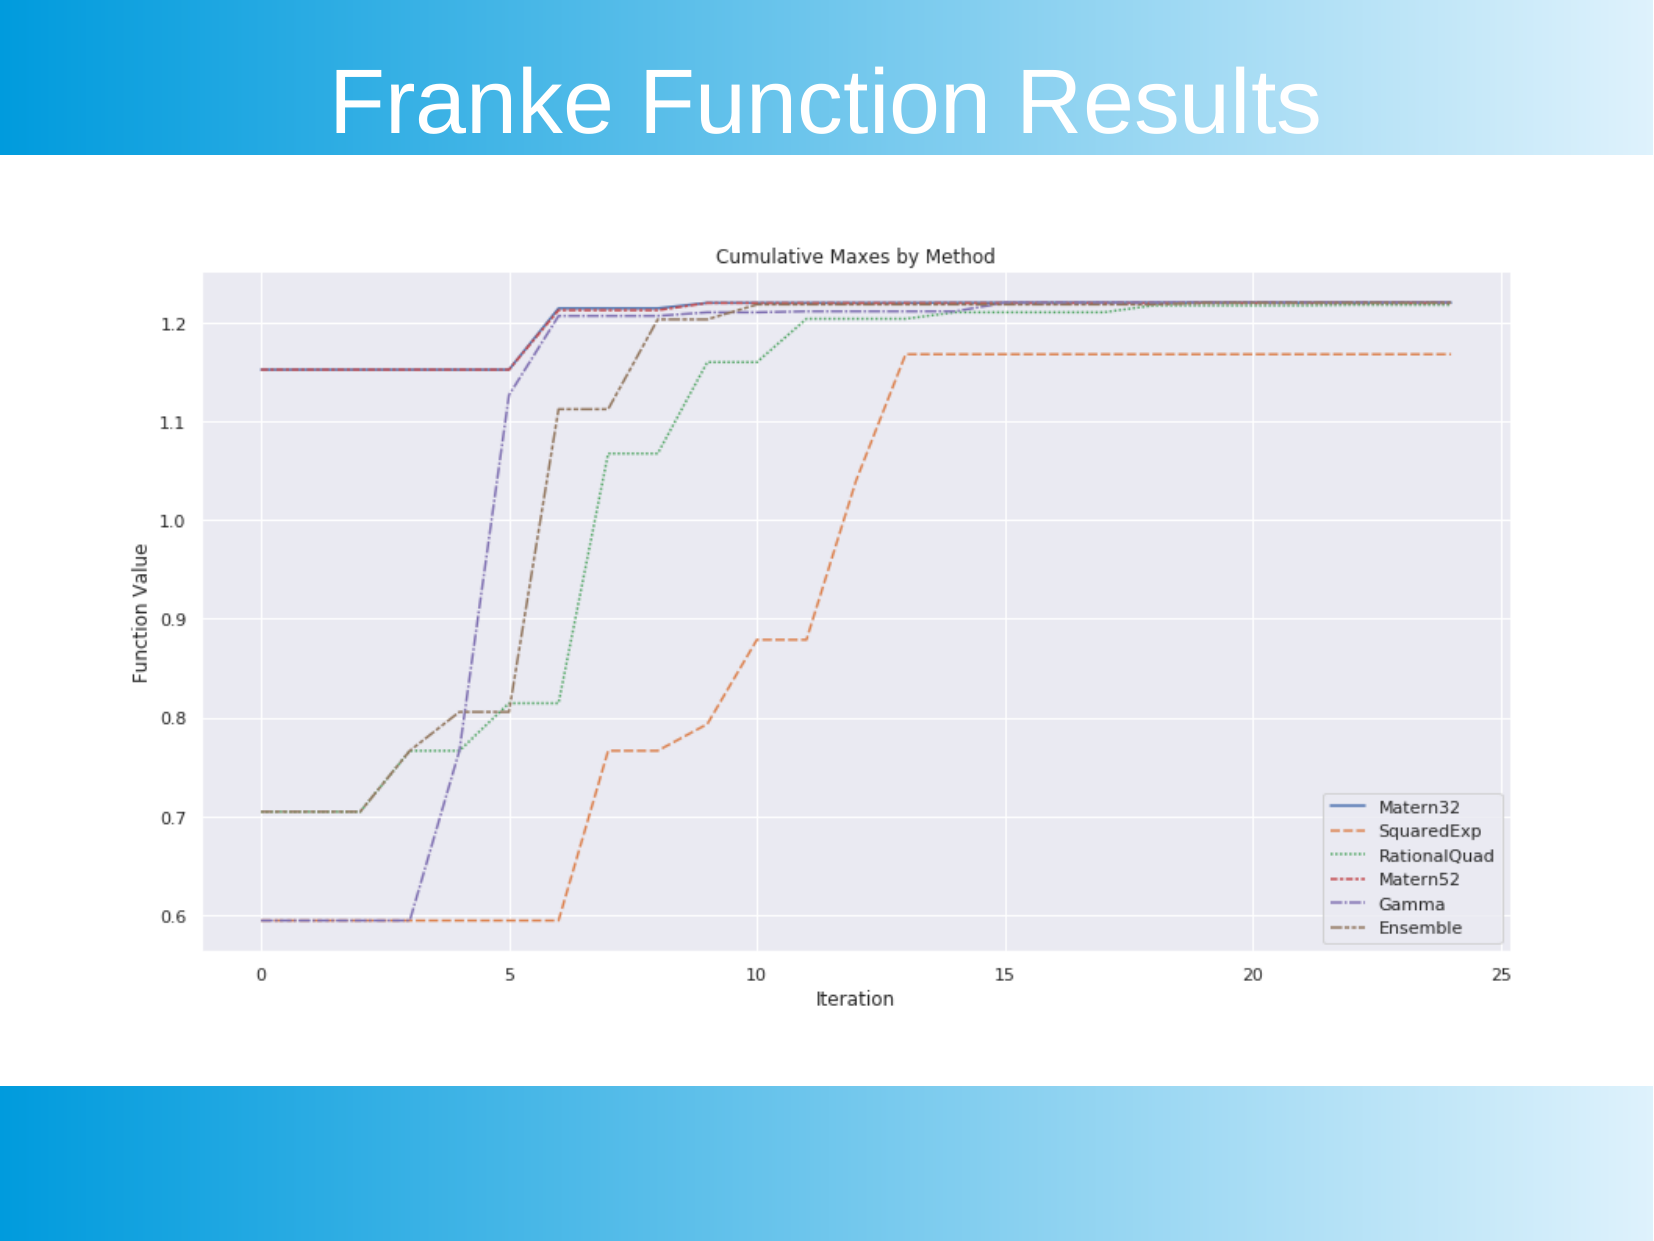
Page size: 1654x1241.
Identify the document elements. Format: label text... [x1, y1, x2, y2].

picture [122, 237, 1531, 1021]
title Franke Function Results [82, 49, 1571, 155]
